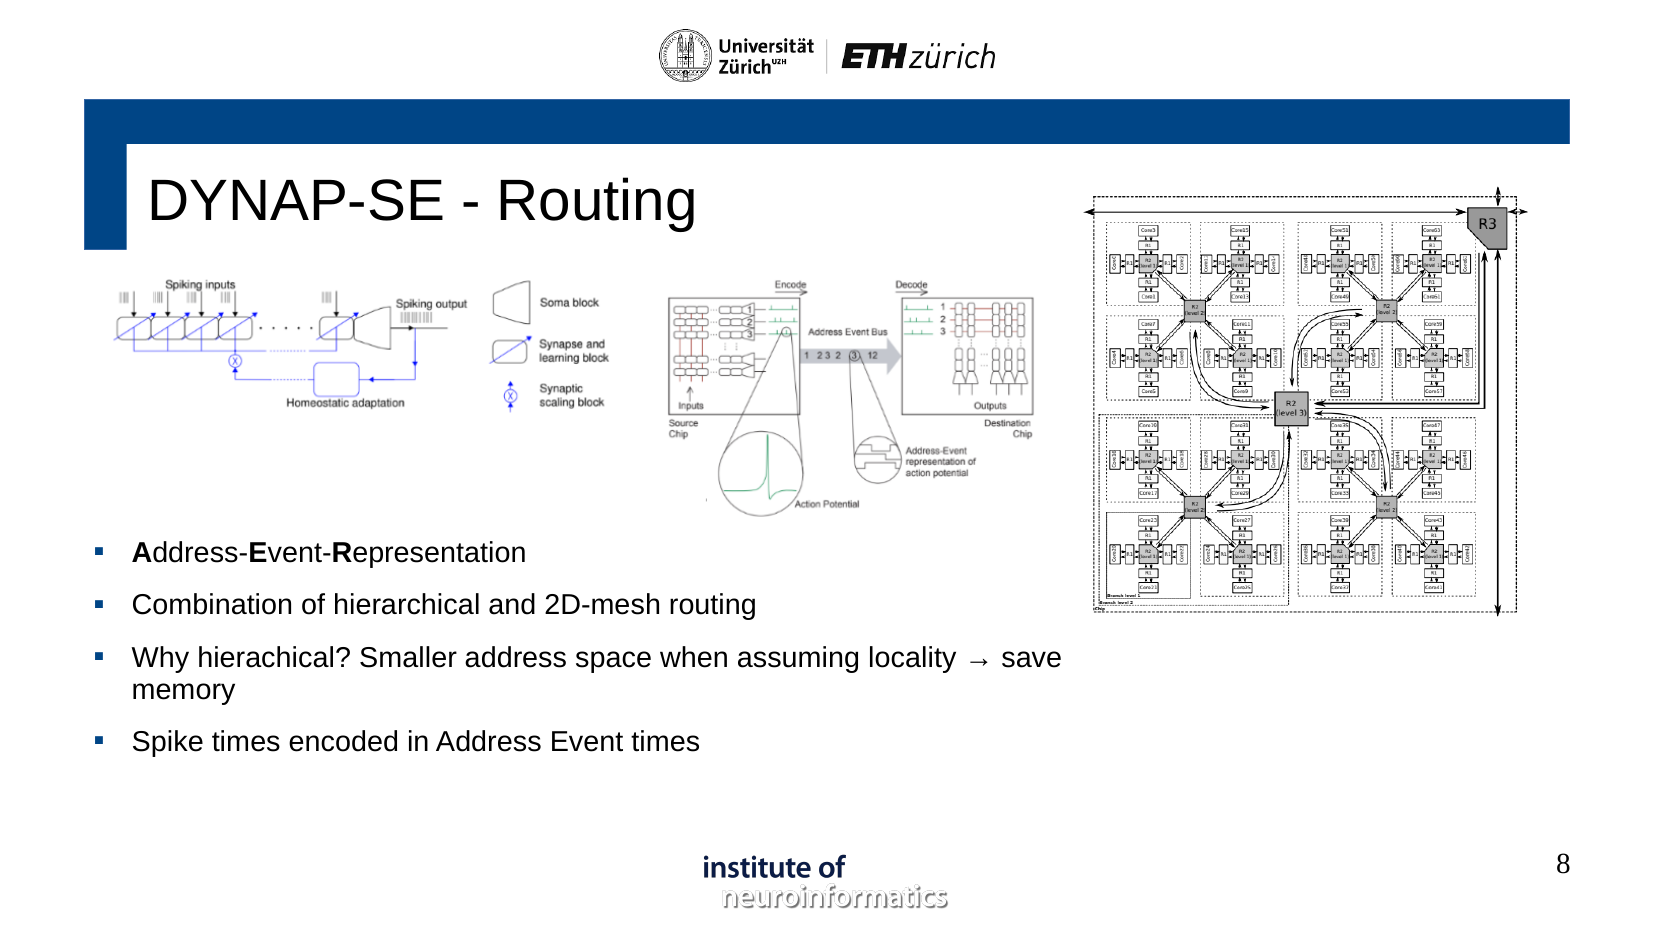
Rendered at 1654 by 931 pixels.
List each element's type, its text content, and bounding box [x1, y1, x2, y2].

list Address-Event-Representation Combination of hierarchical and 2D-mesh routing Why hierachical? Smaller address space when assuming locality → save memory Spike times encoded in Address Event times [82, 536, 1081, 762]
picture [84, 264, 1060, 532]
title DYNAP-SE - Routing [147, 159, 1175, 243]
picture [702, 852, 951, 911]
picture [1077, 181, 1531, 623]
picture [659, 29, 995, 82]
